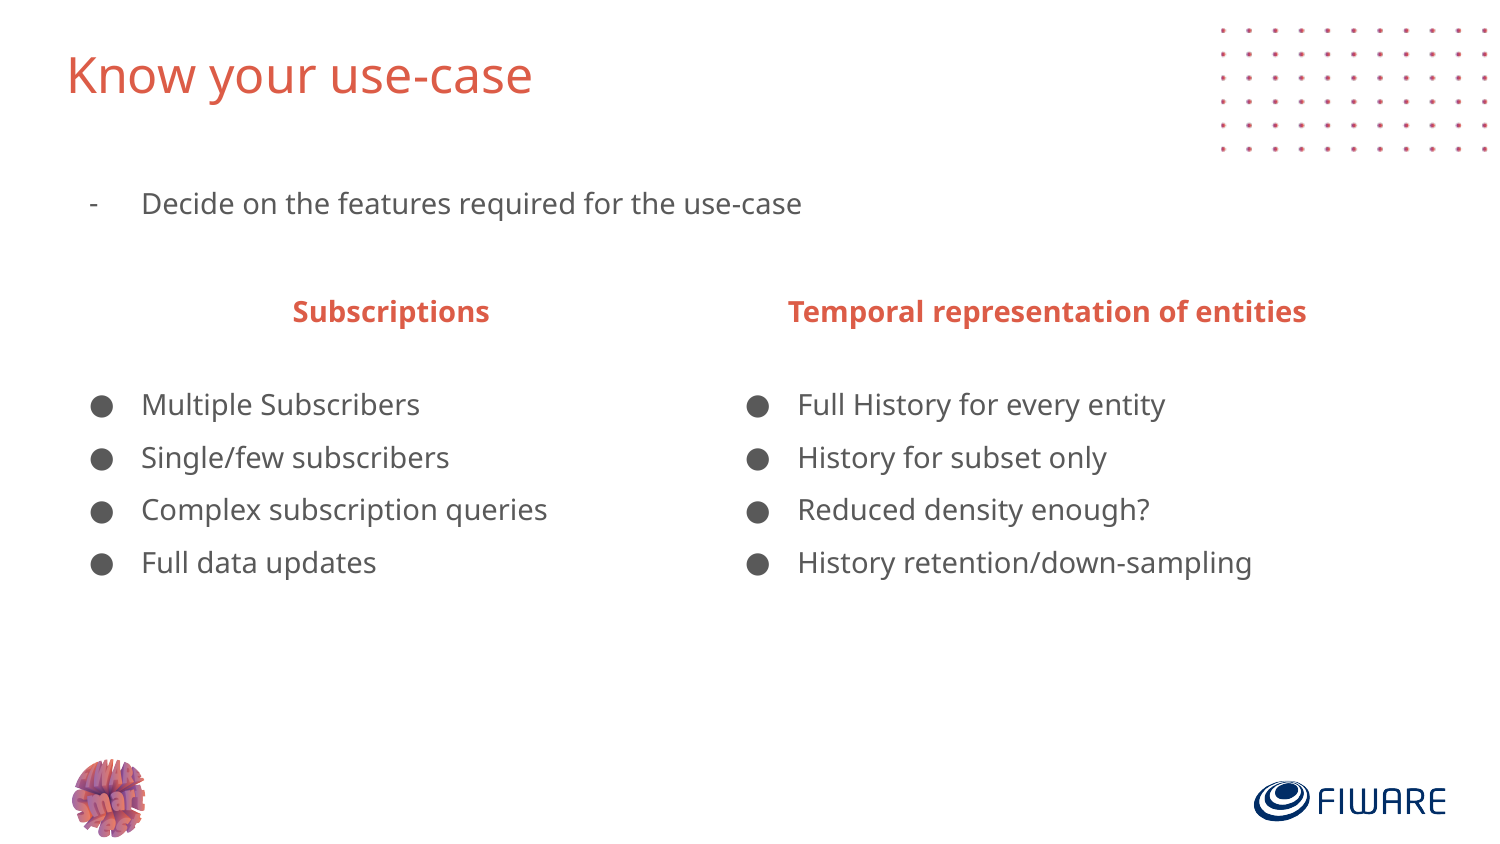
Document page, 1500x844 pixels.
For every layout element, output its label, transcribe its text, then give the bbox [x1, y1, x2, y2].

list Subscriptions Multiple Subscribers Single/few subscribers Complex subscription queries Full data updates [51, 273, 707, 755]
picture [1252, 778, 1449, 823]
picture [63, 755, 160, 844]
picture [1221, 28, 1488, 152]
title Know your use-case [51, 28, 1129, 152]
list Temporal representation of entities Full History for every entity History for subset only Reduced density enough? History retention/down-sampling [707, 273, 1364, 755]
list Decide on the features required for the use-case [51, 164, 1449, 274]
